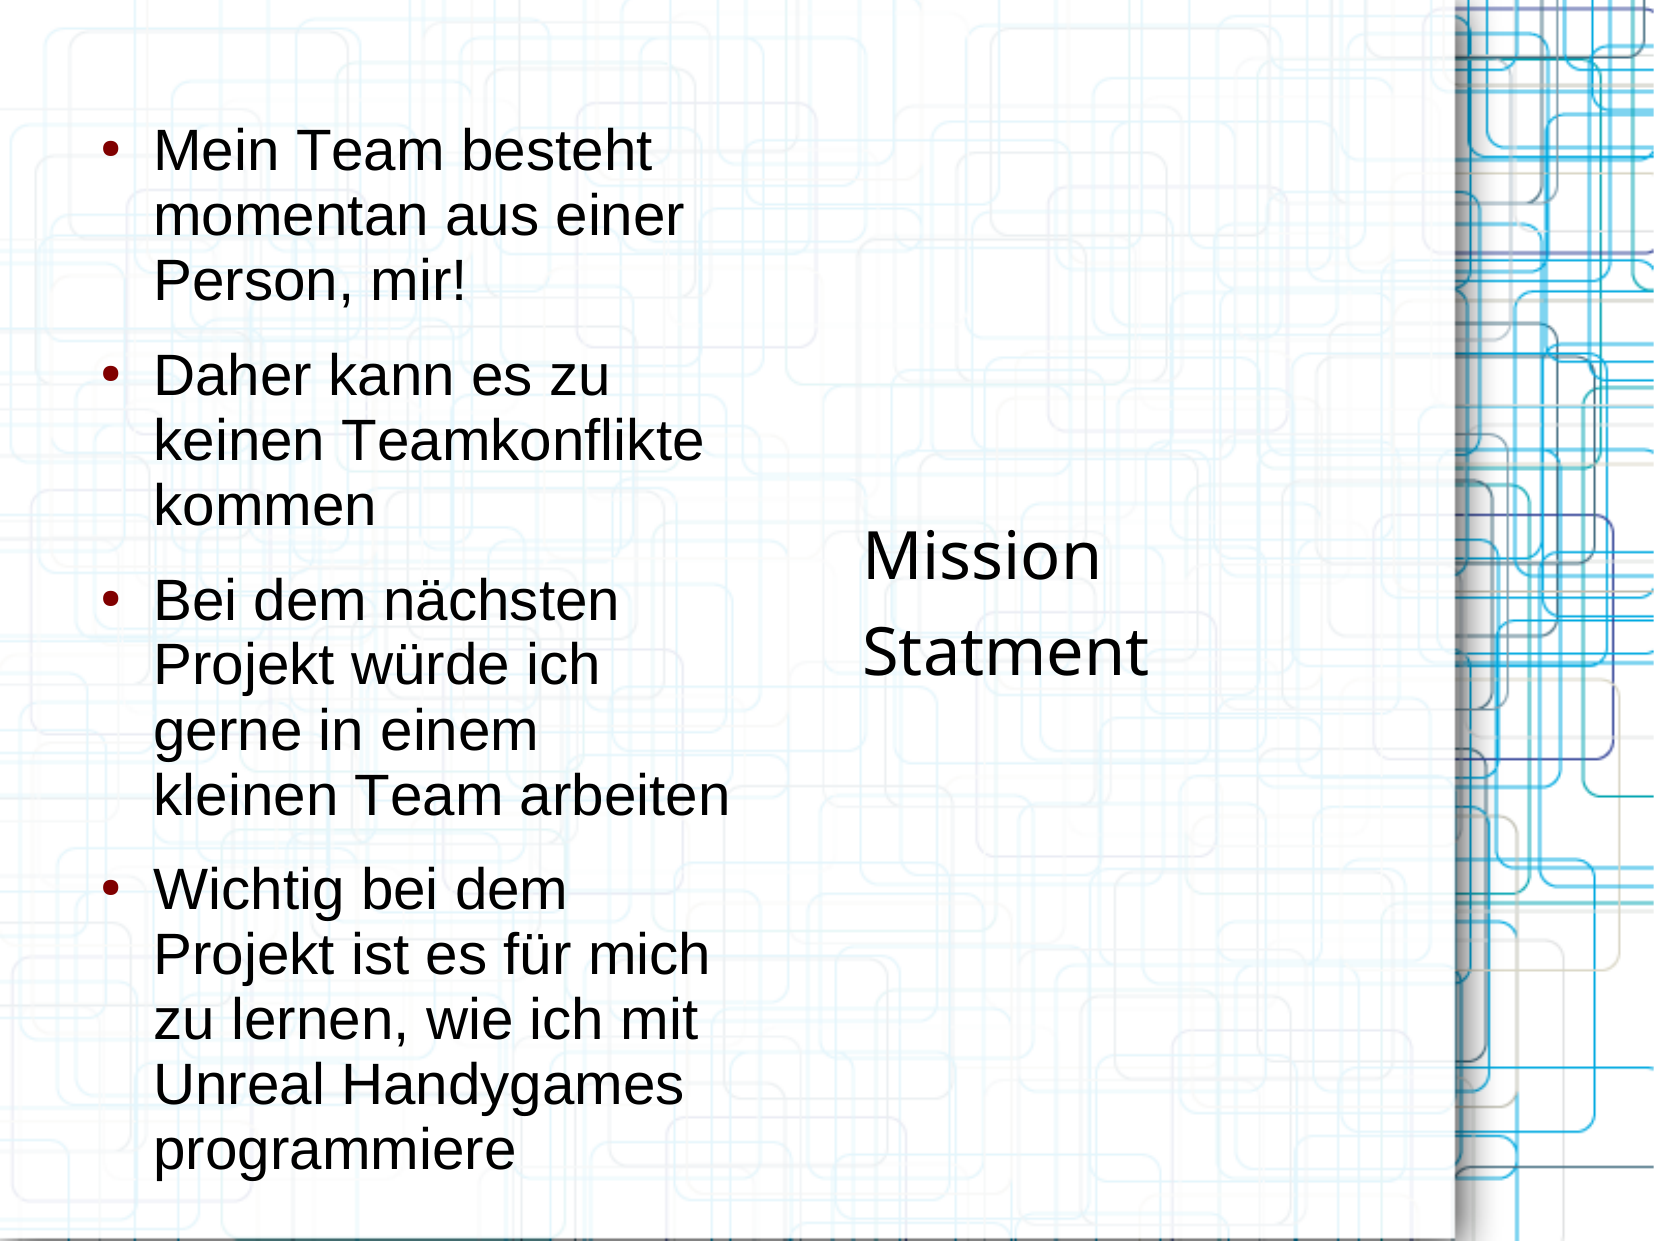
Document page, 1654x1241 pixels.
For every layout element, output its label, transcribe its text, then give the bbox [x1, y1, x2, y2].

list Mission Statment [862, 507, 1418, 1109]
picture [0, 0, 1654, 1241]
list Mein Team besteht momentan aus einer Person, mir! Daher kann es zu keinen Teamkonflikte kommen Bei dem nächsten Projekt würde ich gerne in einem kleinen Team arbeiten Wichtig bei dem Projekt ist es für mich zu lernen, wie ich mit Unreal Handygames programmiere [82, 118, 734, 1179]
